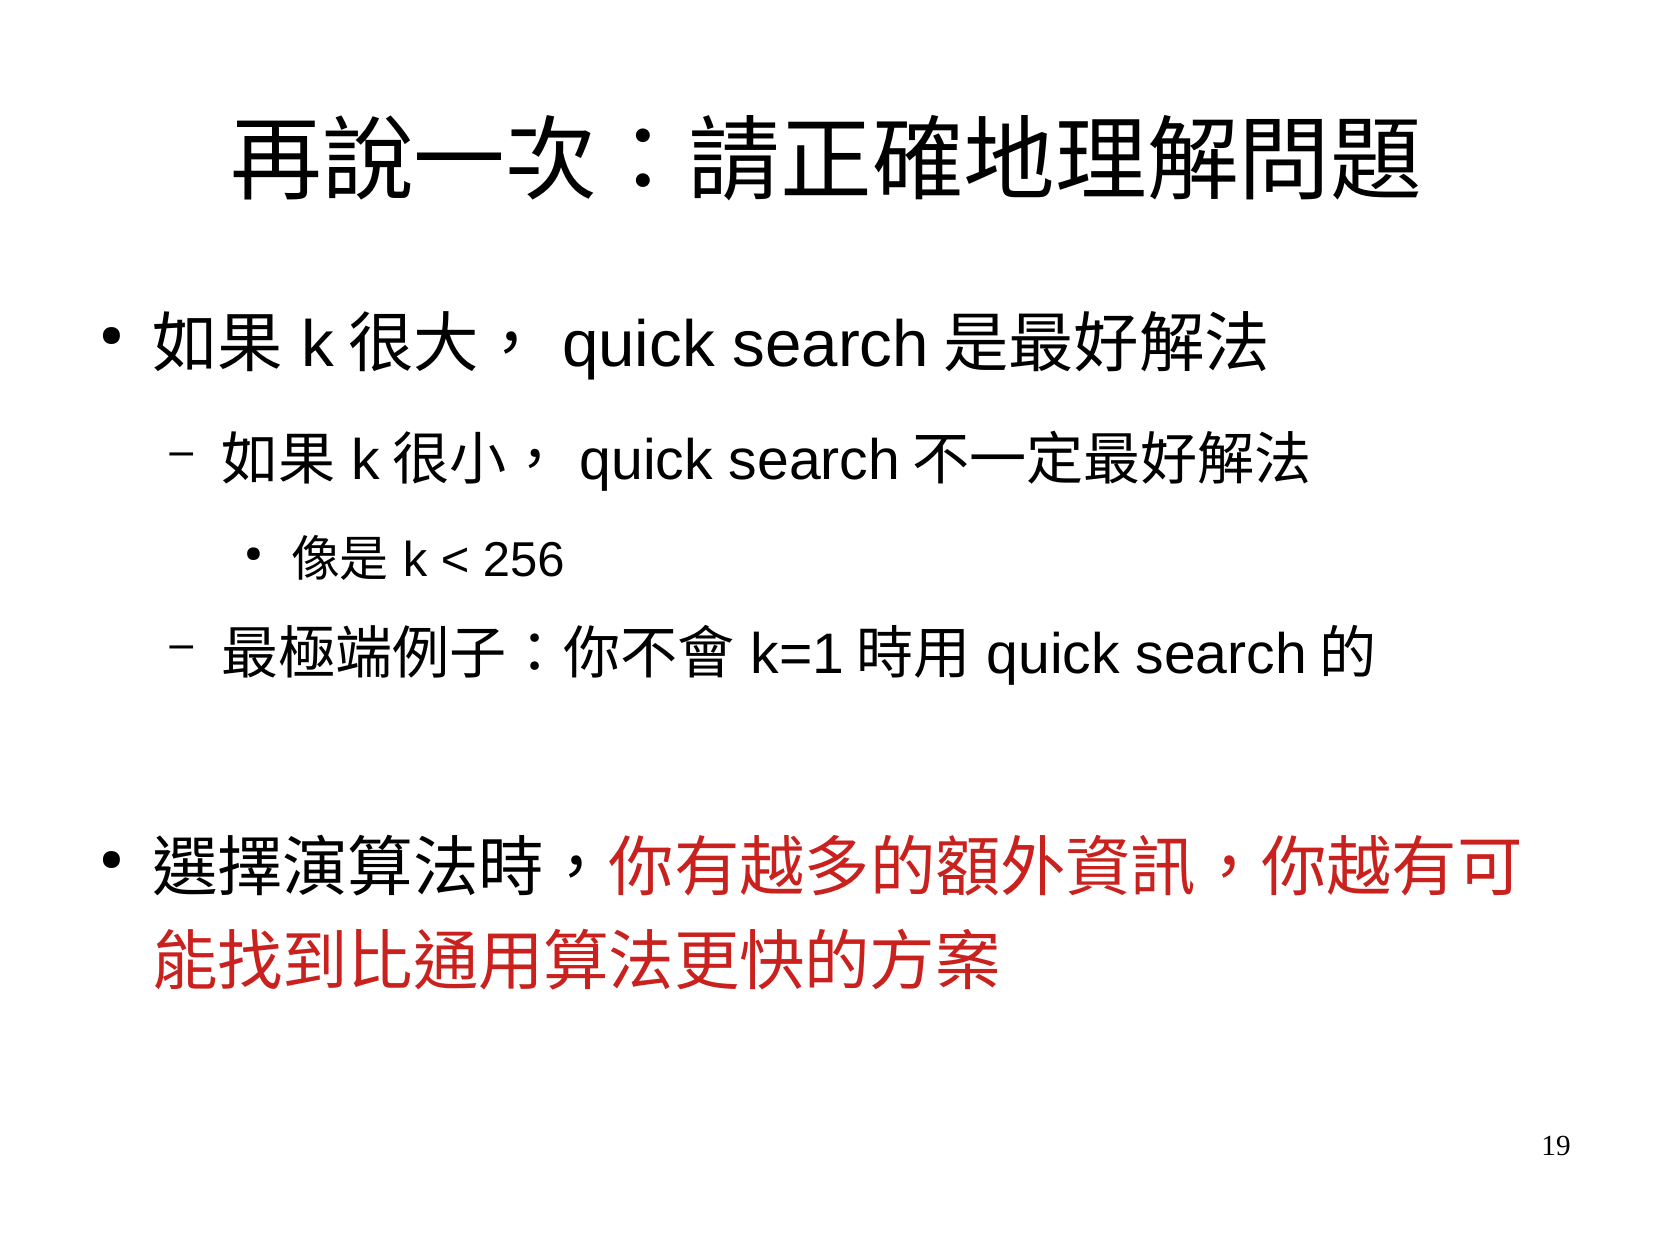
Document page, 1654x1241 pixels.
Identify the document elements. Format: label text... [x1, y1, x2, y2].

list 如果k很大，quick search是最好解法 如果k很小，quick search不一定最好解法 像是k < 256 最極端例子：你不會k=1時用quick search的 選擇演算法時，你有越多的額外資訊，你越有可能找到比通用算法更快的方案 [82, 290, 1571, 1010]
title 再說一次：請正確地理解問題 [82, 49, 1571, 257]
